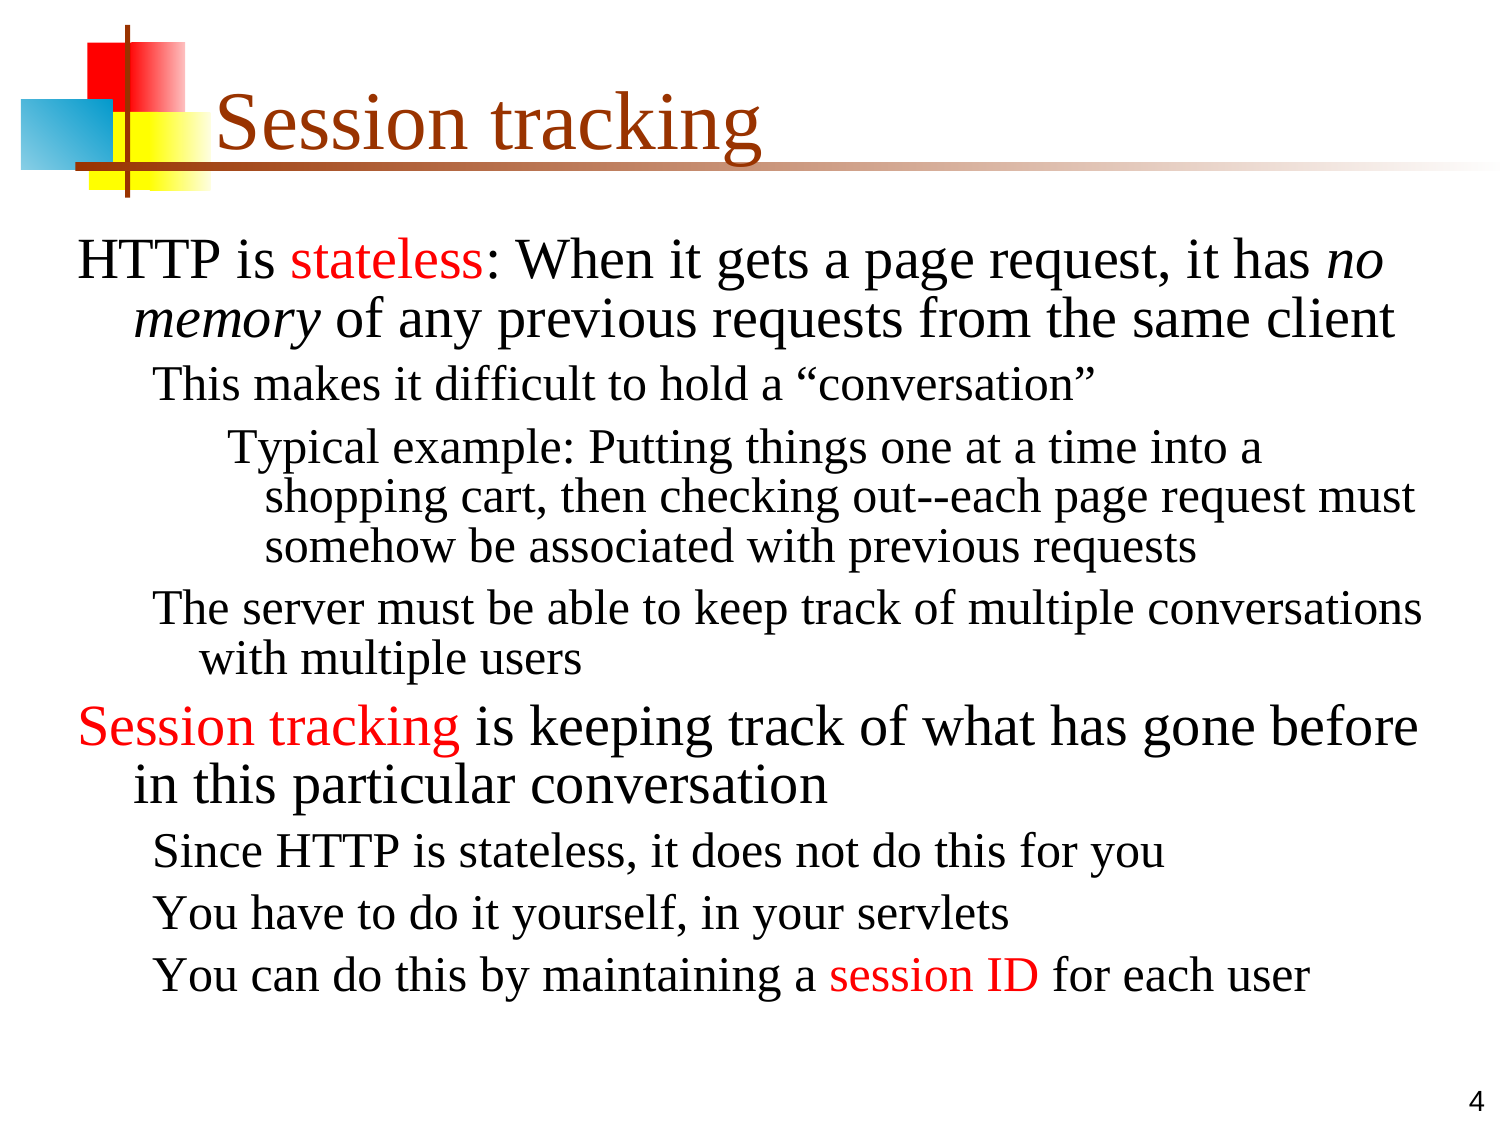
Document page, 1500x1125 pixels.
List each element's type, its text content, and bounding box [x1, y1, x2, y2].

list HTTP is stateless: When it gets a page request, it has no memory of any previous requests from the same client This makes it difficult to hold a “conversation” Typical example: Putting things one at a time into a shopping cart, then checking out--each page request must somehow be associated with previous requests The server must be able to keep track of multiple conversations with multiple users Session tracking is keeping track of what has gone before in this particular conversation Since HTTP is stateless, it does not do this for you You have to do it yourself, in your servlets You can do this by maintaining a session ID for each user [62, 224, 1469, 1075]
title Session tracking [199, 37, 1479, 175]
